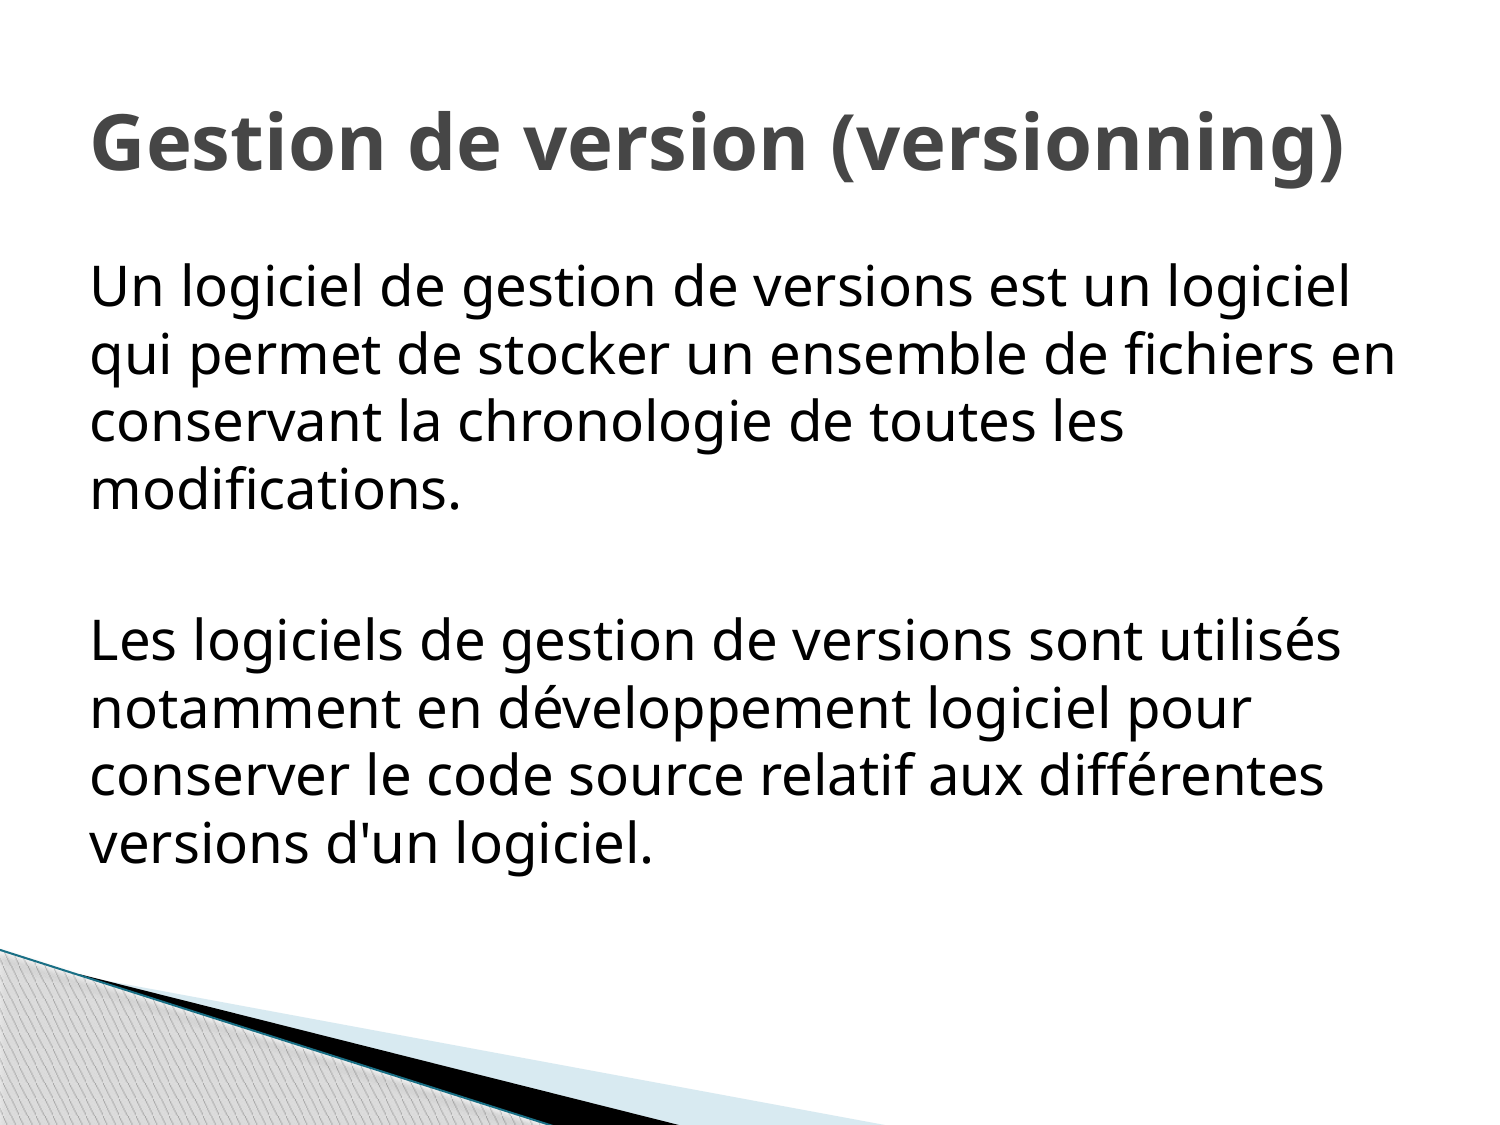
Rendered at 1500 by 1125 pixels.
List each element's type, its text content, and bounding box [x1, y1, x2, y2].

list Un logiciel de gestion de versions est un logiciel qui permet de stocker un ensemble de fichiers en conservant la chronologie de toutes les modifications. Les logiciels de gestion de versions sont utilisés notamment en développement logiciel pour conserver le code source relatif aux différentes versions d'un logiciel. [75, 243, 1425, 986]
title Gestion de version (versionning) [75, 45, 1425, 233]
